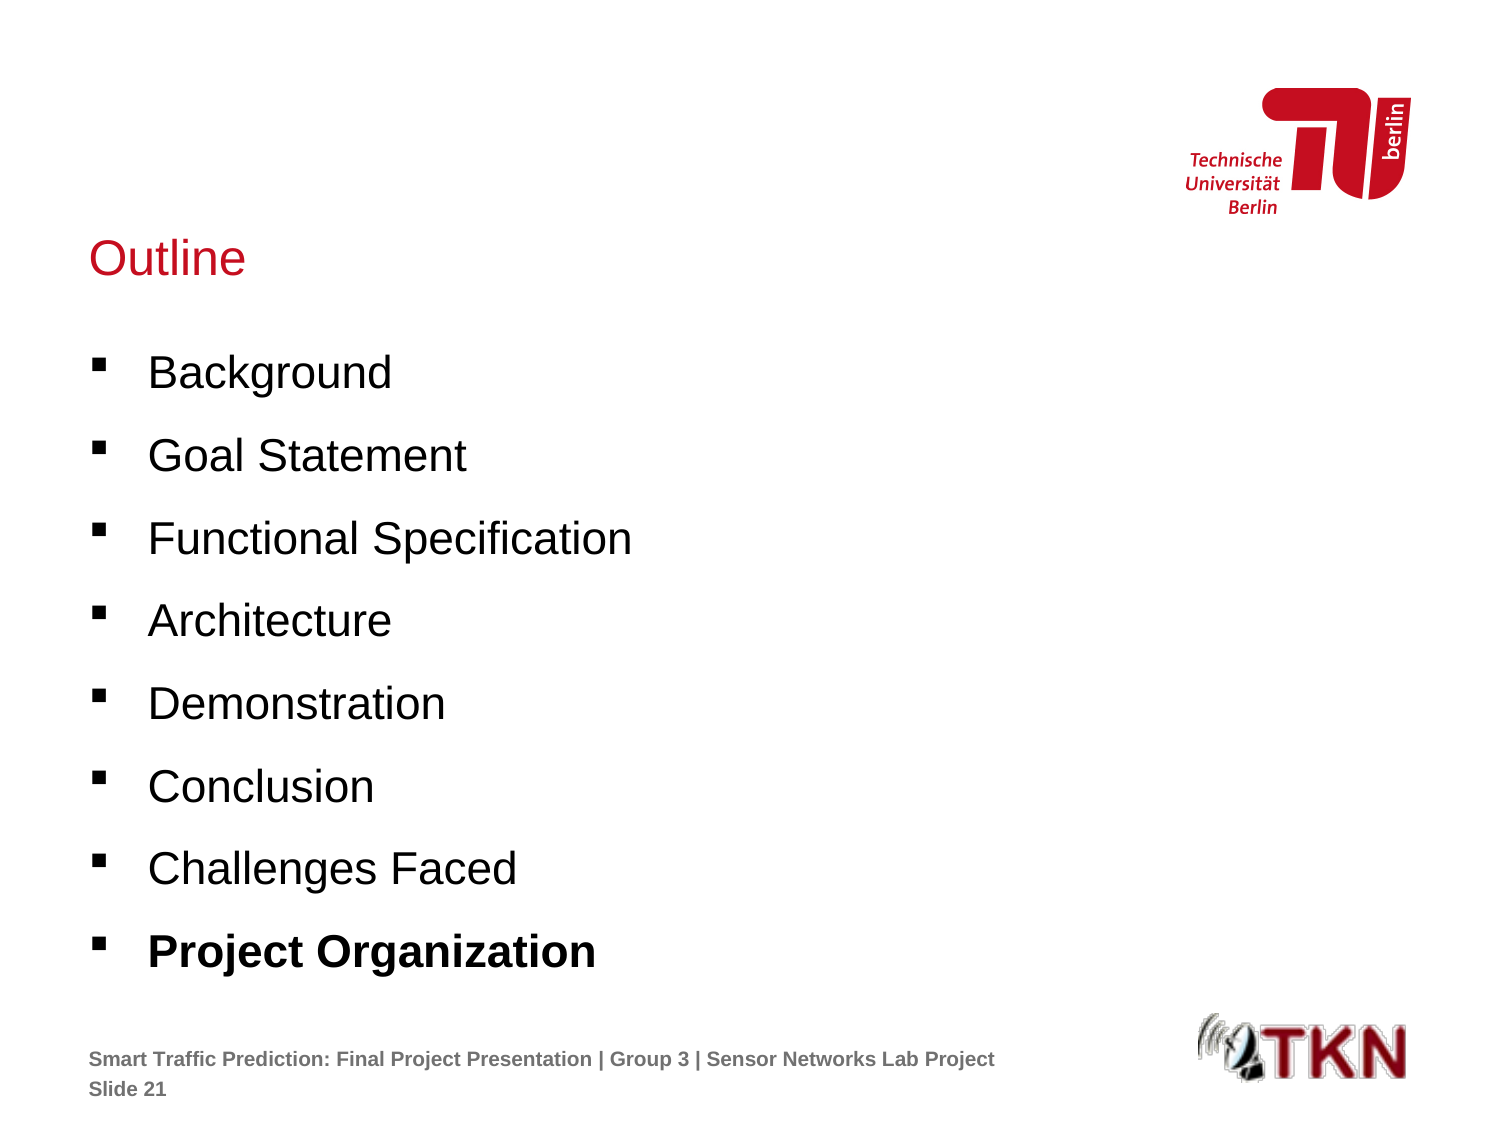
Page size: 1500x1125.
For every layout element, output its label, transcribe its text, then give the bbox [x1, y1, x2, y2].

picture [1186, 88, 1411, 214]
text_box Smart Traffic Prediction: Final Project Presentation | Group 3 | Sensor Networks Lab Project [88, 1045, 1176, 1071]
text_box Slide <number> [88, 1075, 1176, 1101]
text_box [1175, 1011, 1424, 1106]
picture [1198, 1013, 1408, 1083]
list Background Goal Statement Functional Specification Architecture Demonstration Conclusion Challenges Faced Project Organization [88, 315, 1411, 983]
title Outline [88, 222, 1411, 286]
